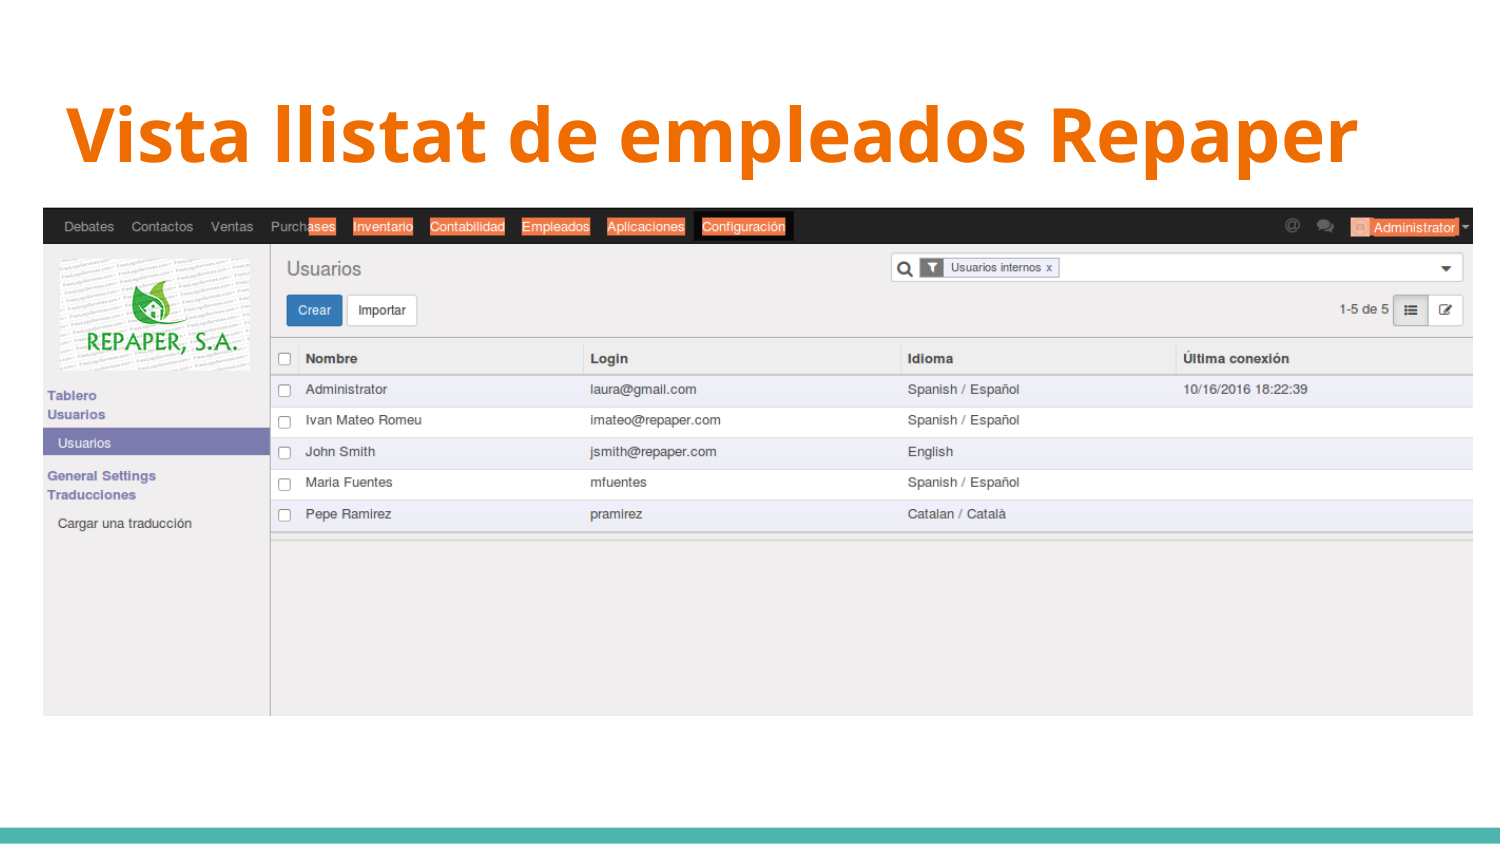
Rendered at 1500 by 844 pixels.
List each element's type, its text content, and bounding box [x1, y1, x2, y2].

picture [43, 207, 1473, 716]
title Vista llistat de empleados Repaper [51, 72, 1449, 189]
